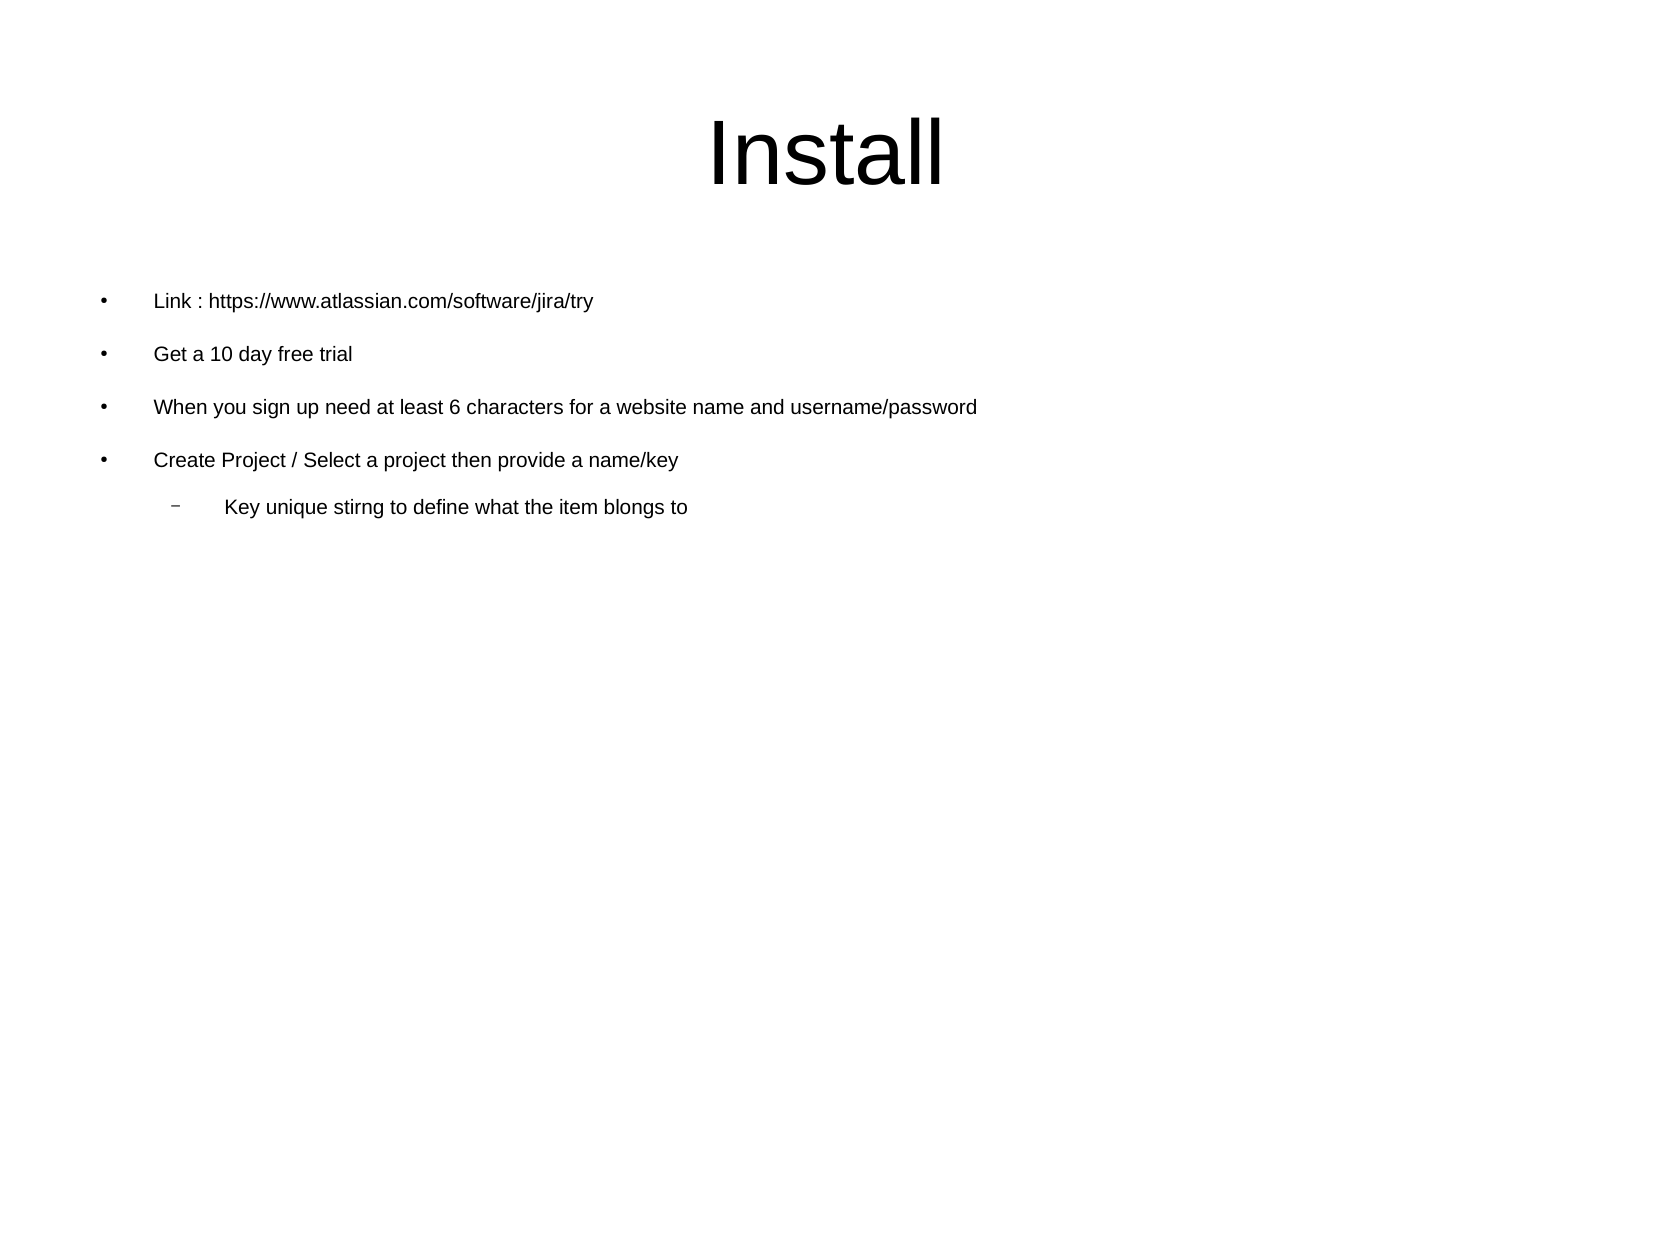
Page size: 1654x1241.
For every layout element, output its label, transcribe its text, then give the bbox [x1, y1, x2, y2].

title Install [82, 49, 1571, 257]
list Link : https://www.atlassian.com/software/jira/try Get a 10 day free trial When you sign up need at least 6 characters for a website name and username/password Create Project / Select a project then provide a name/key Key unique stirng to define what the item blongs to [82, 290, 1571, 1229]
